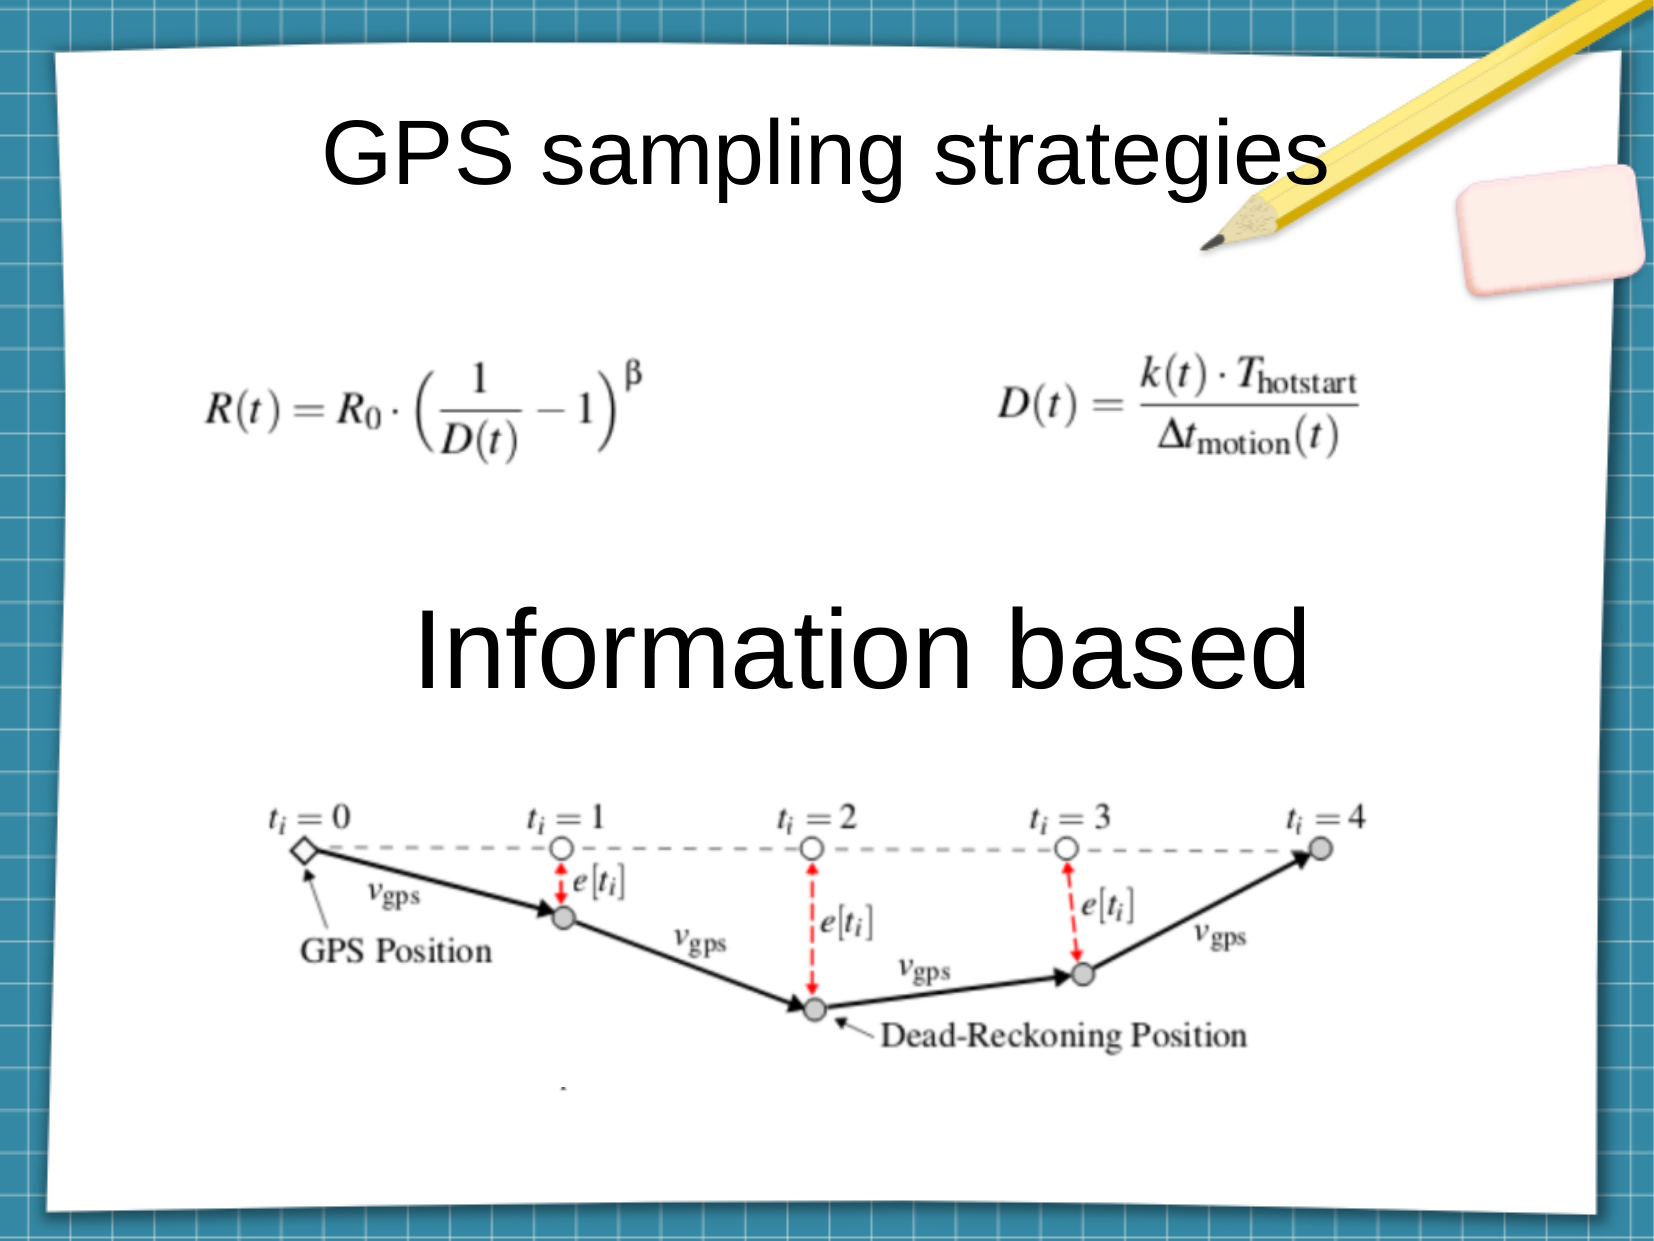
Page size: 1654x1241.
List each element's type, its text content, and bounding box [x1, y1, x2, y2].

title GPS sampling strategies [82, 49, 1571, 257]
picture [0, 0, 1654, 1241]
list Information based [82, 290, 1571, 1010]
